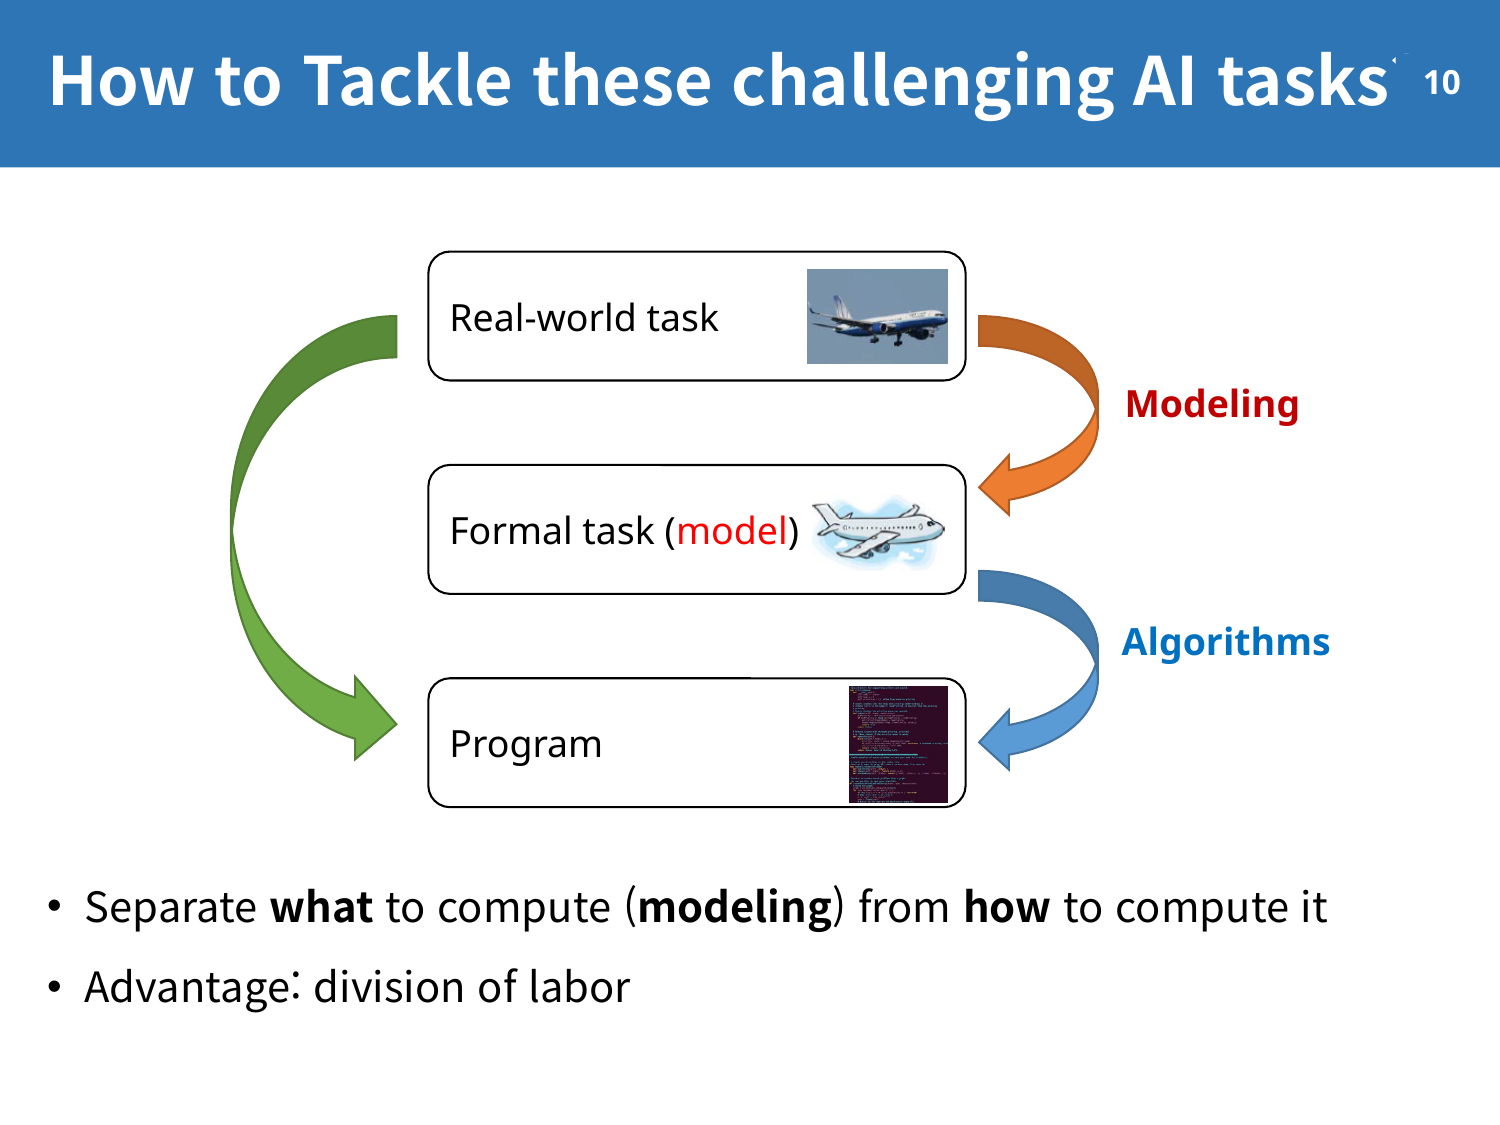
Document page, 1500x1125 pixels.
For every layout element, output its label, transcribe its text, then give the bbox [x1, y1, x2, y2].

text_box [231, 316, 397, 760]
text_box Program [428, 678, 966, 808]
slide_number <number> [1395, 53, 1476, 114]
list Separate what to compute (modeling) from how to compute it Advantage: division of labor [32, 862, 1476, 1100]
text_box [979, 570, 1098, 770]
title How to Tackle these challenging AI tasks? [32, 20, 1476, 148]
picture [849, 686, 948, 803]
text_box Formal task (model) [428, 464, 966, 594]
picture [807, 269, 948, 364]
text_box Algorithms [1106, 610, 1347, 671]
text_box Real-world task [428, 251, 966, 381]
picture [807, 484, 948, 577]
text_box Modeling [1109, 372, 1316, 433]
text_box [979, 316, 1098, 515]
